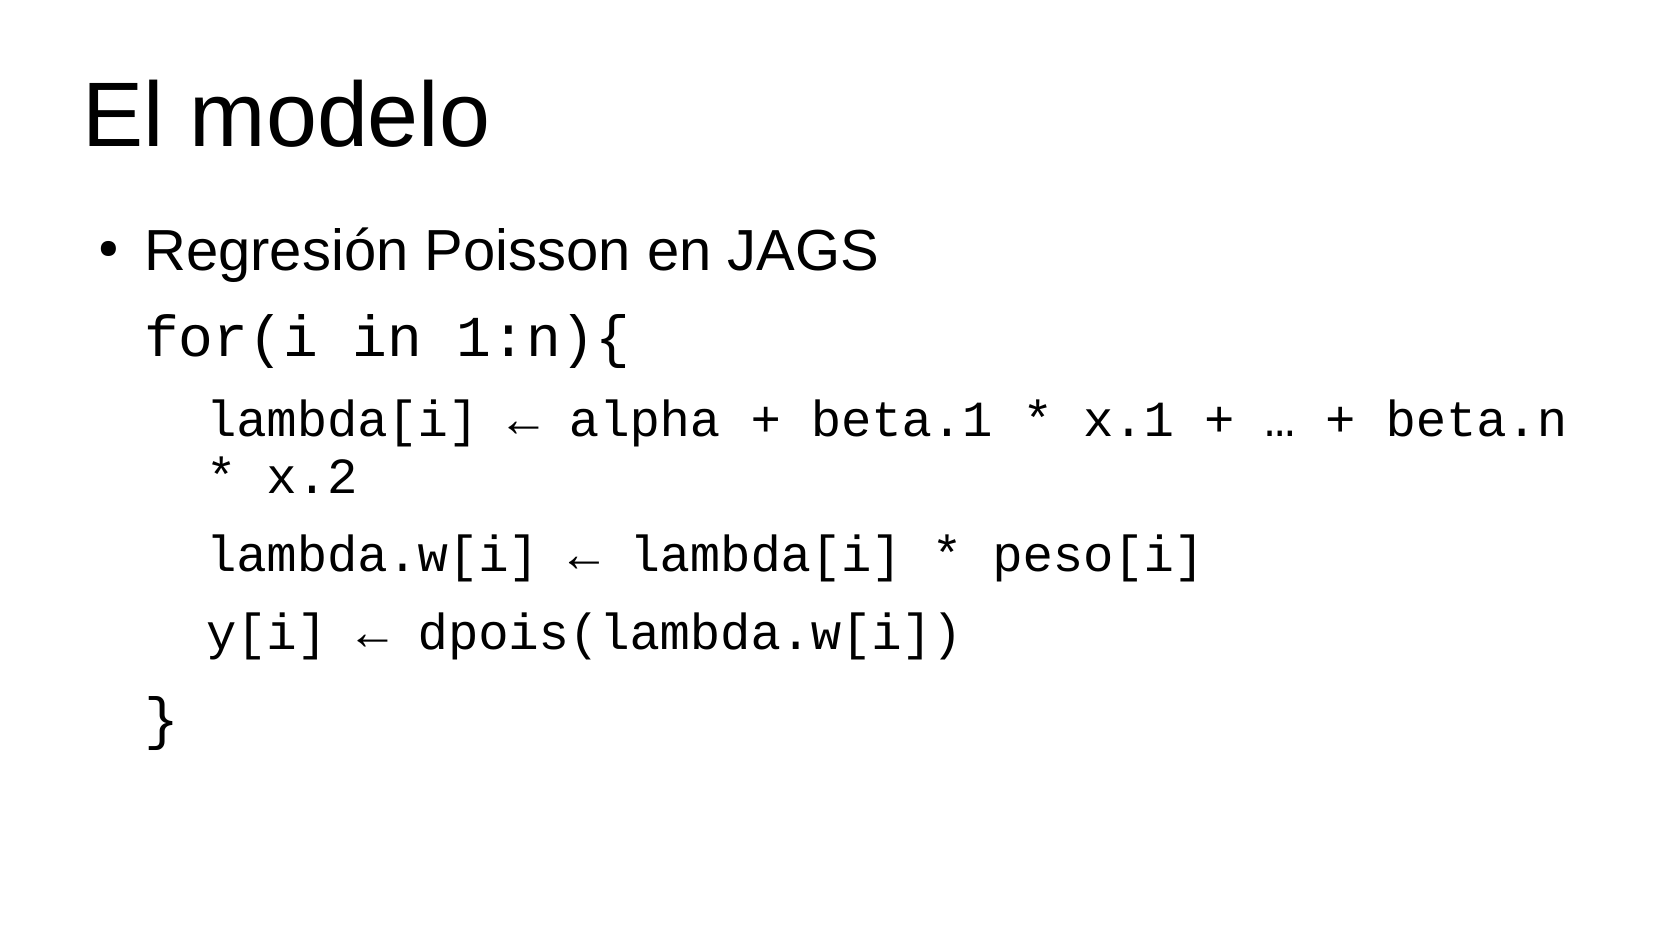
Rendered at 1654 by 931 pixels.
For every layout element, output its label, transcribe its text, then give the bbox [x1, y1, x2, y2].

title El modelo [82, 37, 1571, 193]
list Regresión Poisson en JAGS for(i in 1:n){ lambda[i] ← alpha + beta.1 * x.1 + … + beta.n * x.2 lambda.w[i] ← lambda[i] * peso[i] y[i] ← dpois(lambda.w[i]) } [82, 217, 1571, 758]
